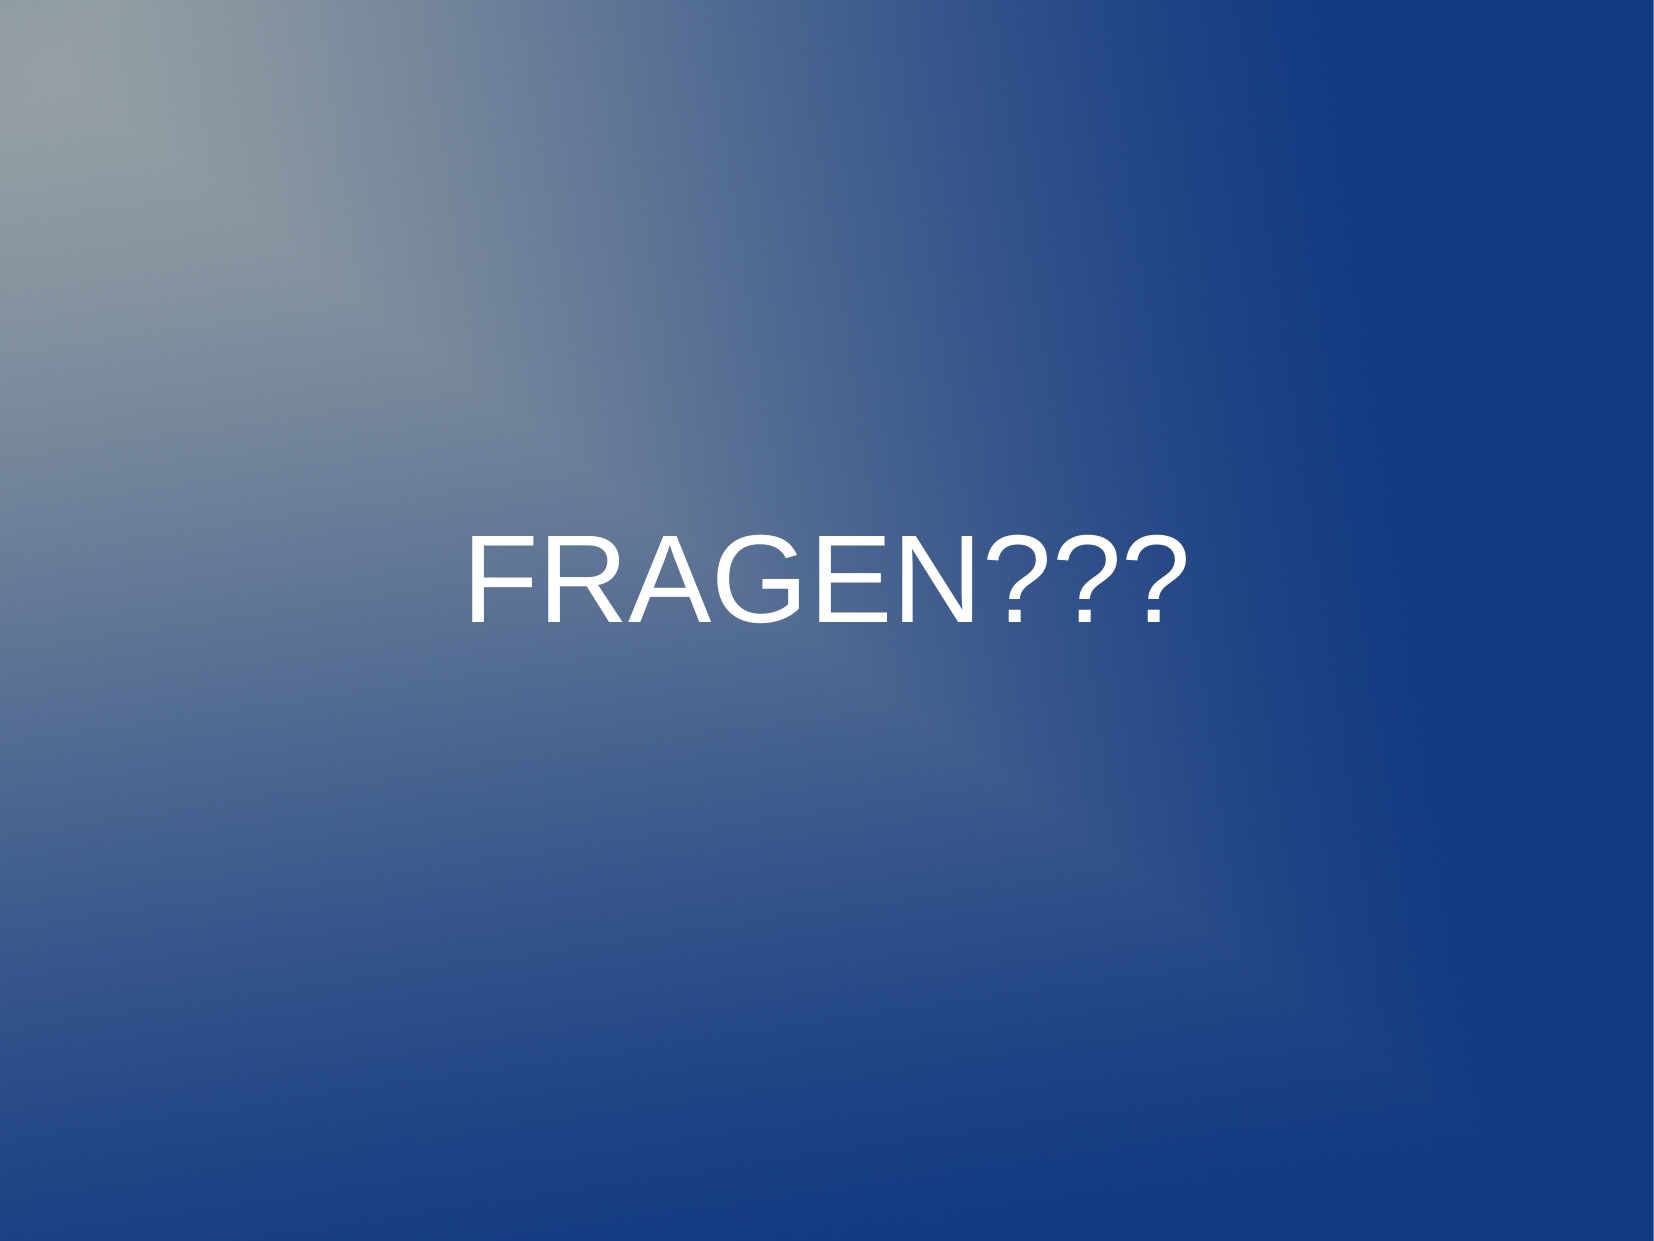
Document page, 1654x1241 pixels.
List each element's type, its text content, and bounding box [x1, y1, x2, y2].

subtitle FRAGEN??? [82, 49, 1571, 1109]
picture [0, 0, 1654, 1241]
